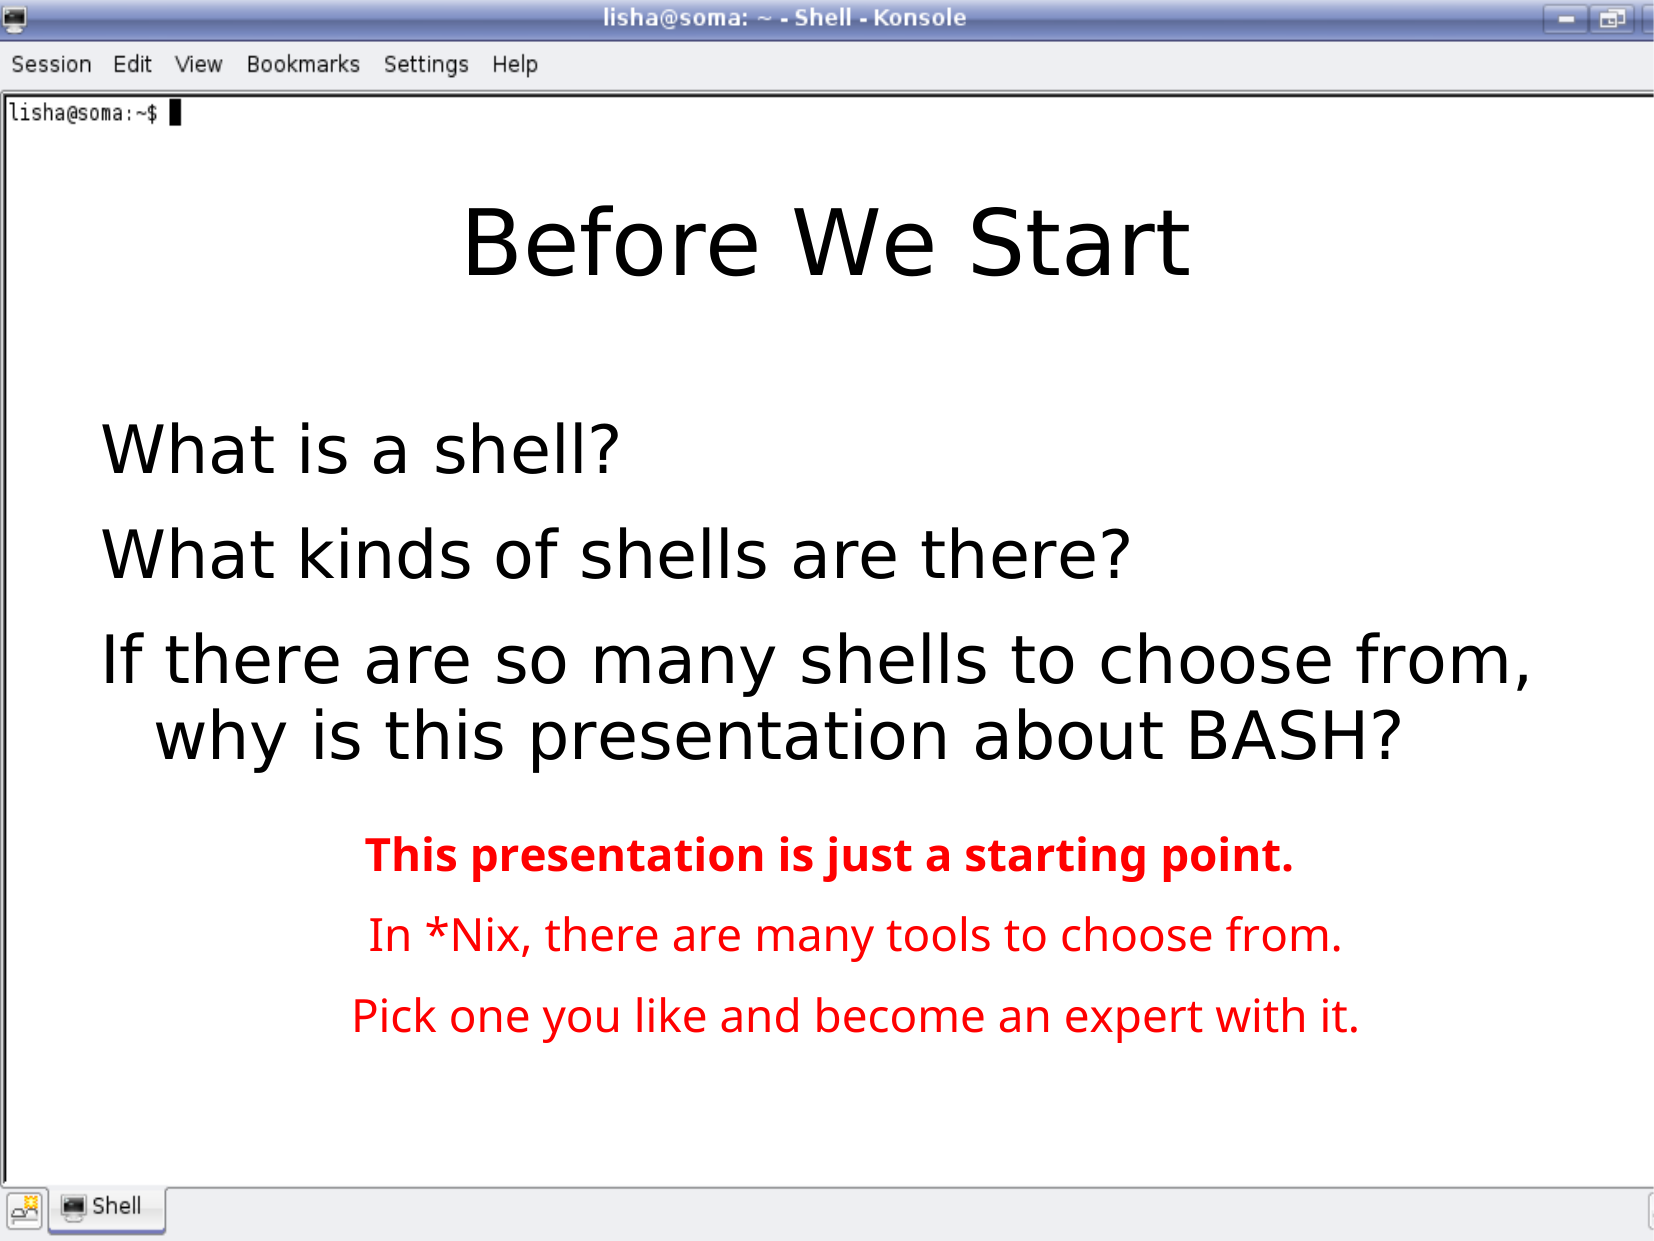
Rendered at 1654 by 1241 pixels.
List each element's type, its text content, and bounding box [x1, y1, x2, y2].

list What is a shell? What kinds of shells are there? If there are so many shells to choose from, why is this presentation about BASH? This presentation is just a starting point. In *Nix, there are many tools to choose from. Pick one you like and become an expert with it. [82, 412, 1571, 1157]
picture [0, 0, 1654, 1241]
title Before We Start [82, 149, 1571, 338]
